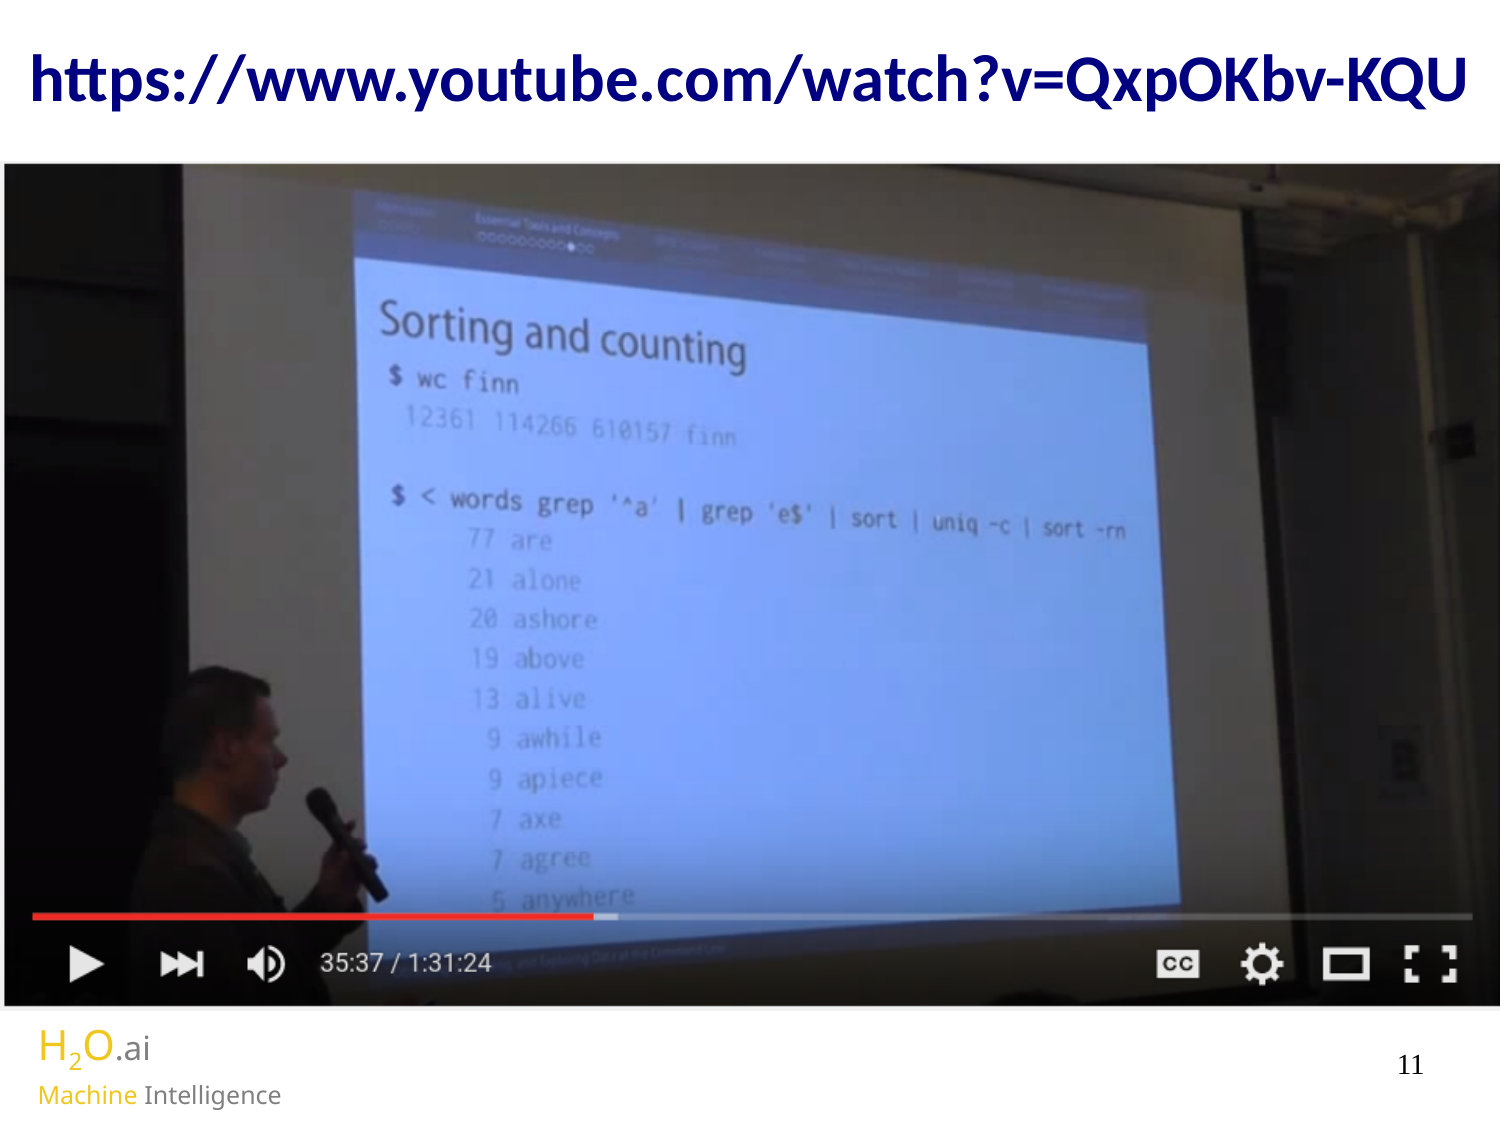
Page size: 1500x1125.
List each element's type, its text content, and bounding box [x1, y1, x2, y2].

title https://www.youtube.com/watch?v=QxpOKbv-KQU [15, 13, 1486, 157]
picture [0, 161, 1500, 1011]
